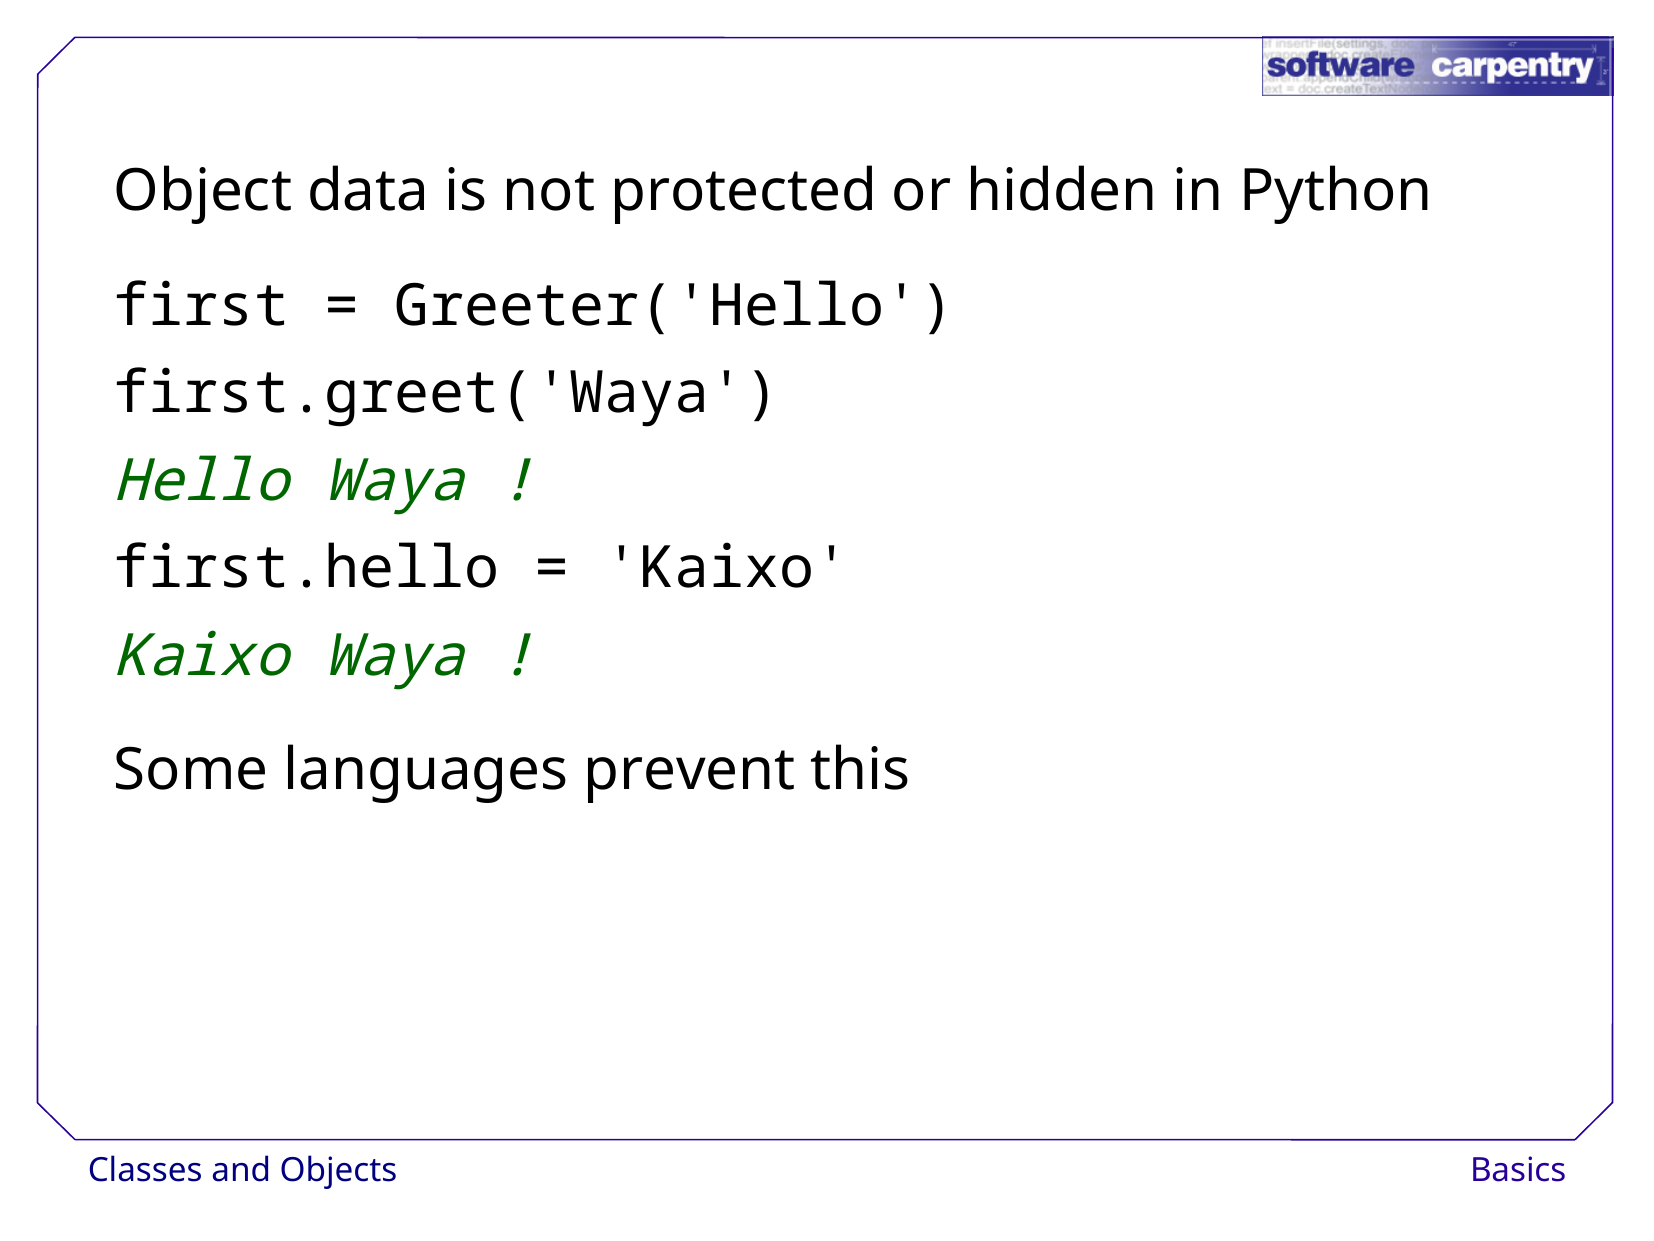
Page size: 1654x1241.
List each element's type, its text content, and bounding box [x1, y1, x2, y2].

text_box first = Greeter('Hello') first.greet('Waya') Hello Waya ! first.hello = 'Kaixo' Kaixo Waya ! [99, 241, 1517, 688]
text_box Object data is not protected or hidden in Python [99, 109, 1517, 231]
text_box Some languages prevent this [99, 688, 1517, 810]
picture [1262, 36, 1614, 96]
